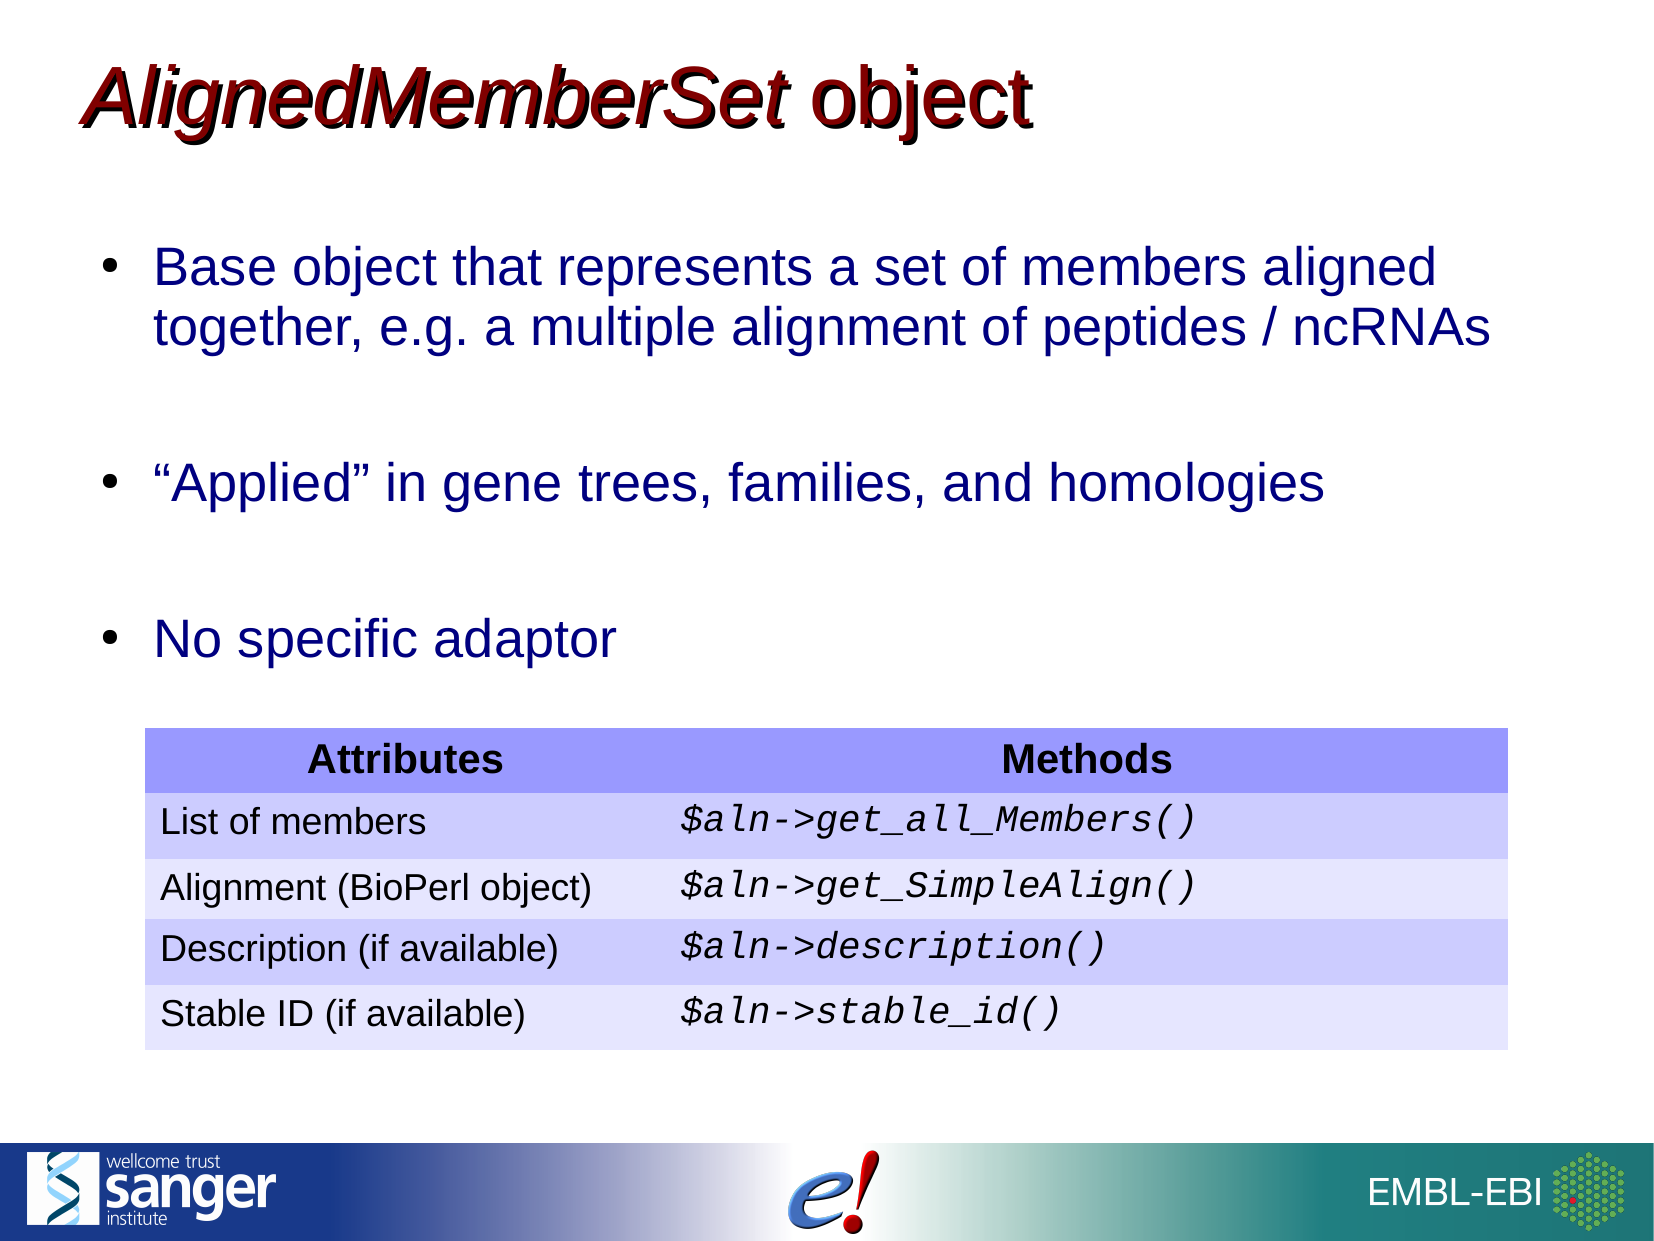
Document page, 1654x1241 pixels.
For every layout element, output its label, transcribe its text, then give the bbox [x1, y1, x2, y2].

table_cell $aln->stable_id() [666, 985, 1508, 1050]
table_cell $aln->get_SimpleAlign() [666, 859, 1508, 919]
table_cell $aln->get_all_Members() [666, 793, 1508, 859]
table_cell Alignment (BioPerl object) [145, 859, 666, 919]
table_header Attributes [145, 728, 666, 793]
table_cell List of members [145, 793, 666, 859]
table_cell Description (if available) [145, 919, 666, 985]
table_cell $aln->description() [666, 919, 1508, 985]
title AlignedMemberSet object [82, 49, 1571, 236]
table_header Methods [666, 728, 1508, 793]
list Base object that represents a set of members aligned together, e.g. a multiple alignment of peptides / ncRNAs “Applied” in gene trees, families, and homologies No specific adaptor [82, 236, 1595, 963]
table_cell Stable ID (if available) [145, 985, 666, 1050]
picture [0, 1143, 1654, 1241]
